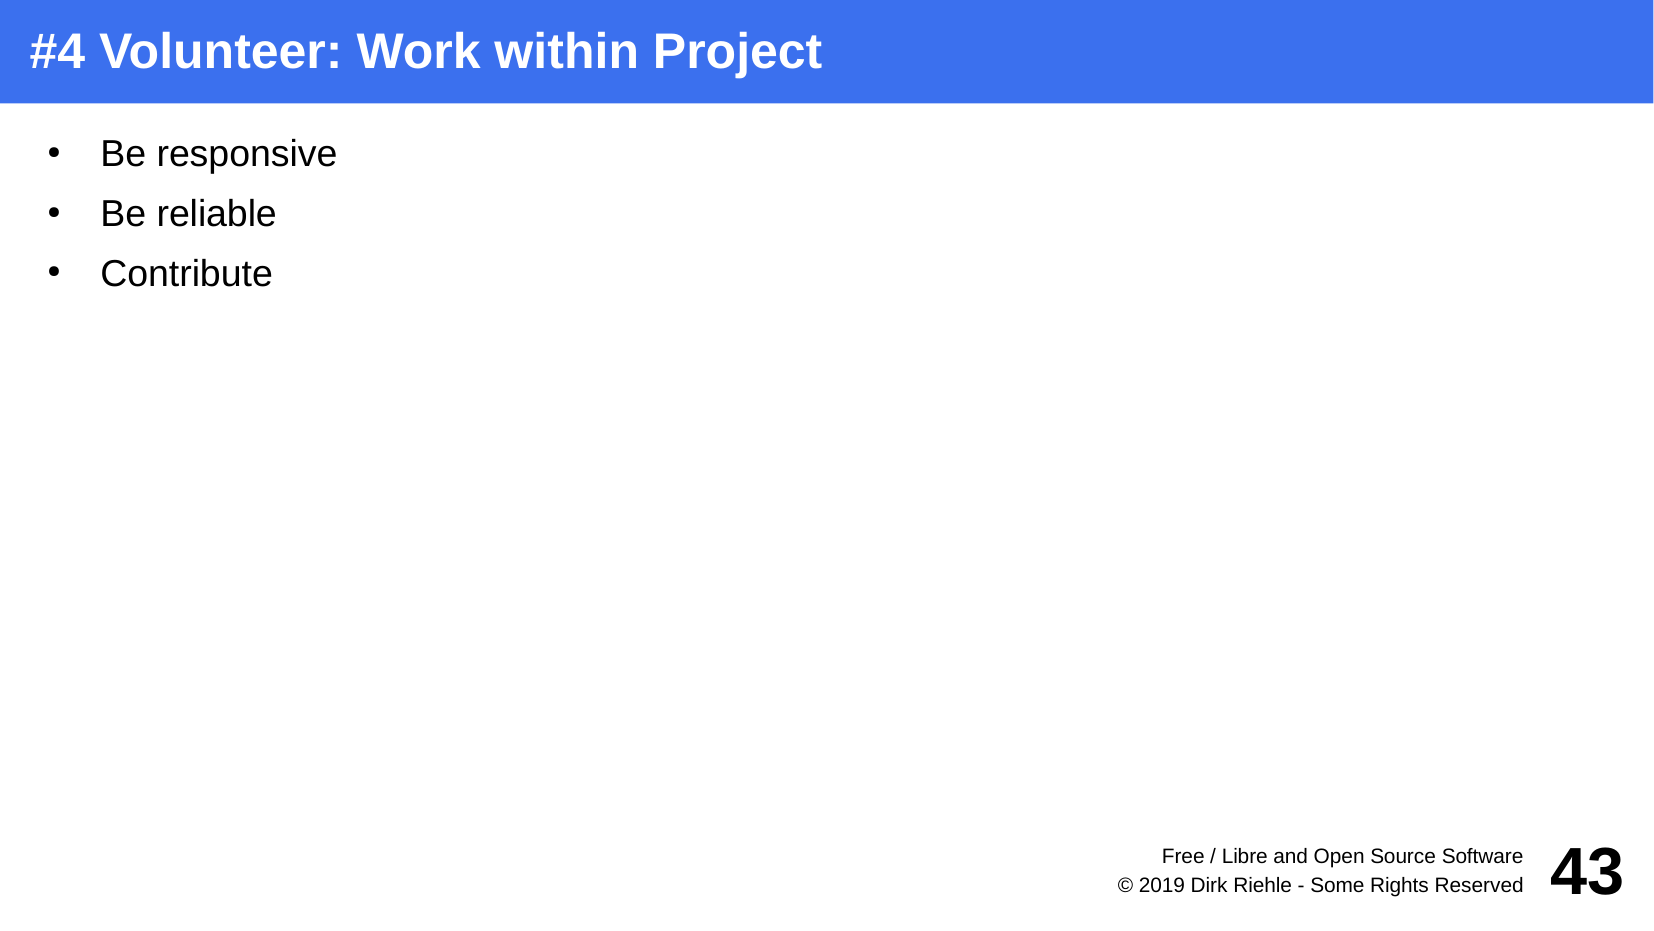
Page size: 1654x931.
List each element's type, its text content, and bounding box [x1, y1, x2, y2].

list Be responsive Be reliable Contribute [29, 132, 1625, 813]
title #4 Volunteer: Work within Project [0, 0, 1654, 104]
